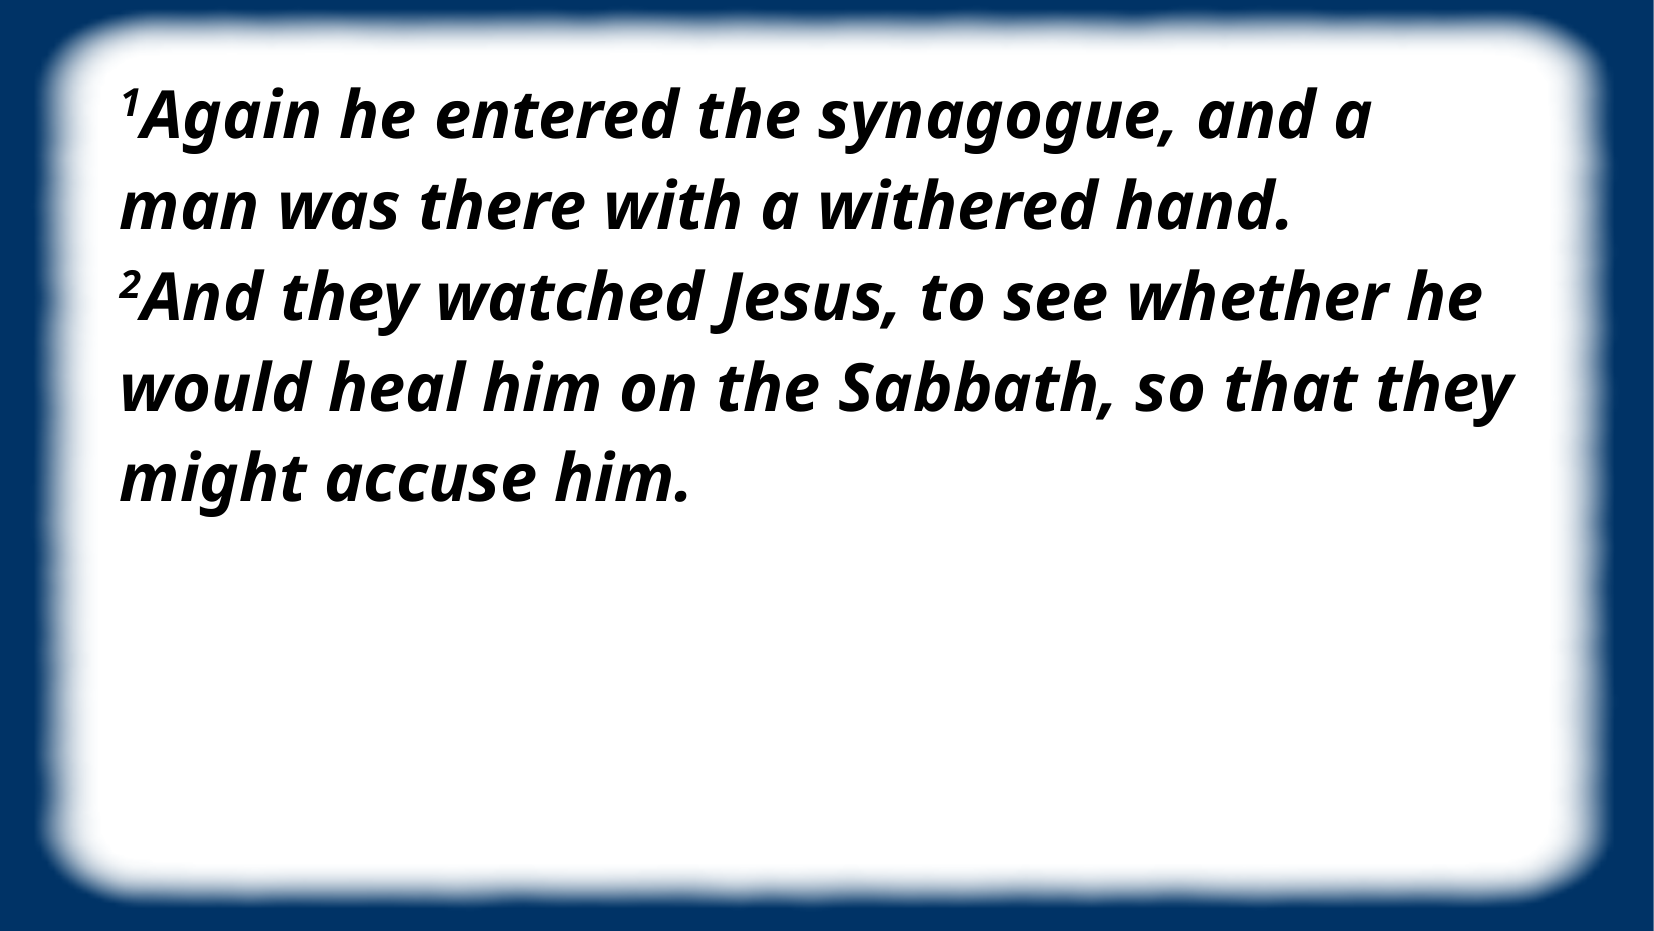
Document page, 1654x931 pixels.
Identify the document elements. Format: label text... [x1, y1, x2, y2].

text_box 1Again he entered the synagogue, and a man was there with a withered hand. 2And they watched Jesus, to see whether he would heal him on the Sabbath, so that they might accuse him. [105, 60, 1546, 519]
picture [0, 0, 1654, 931]
